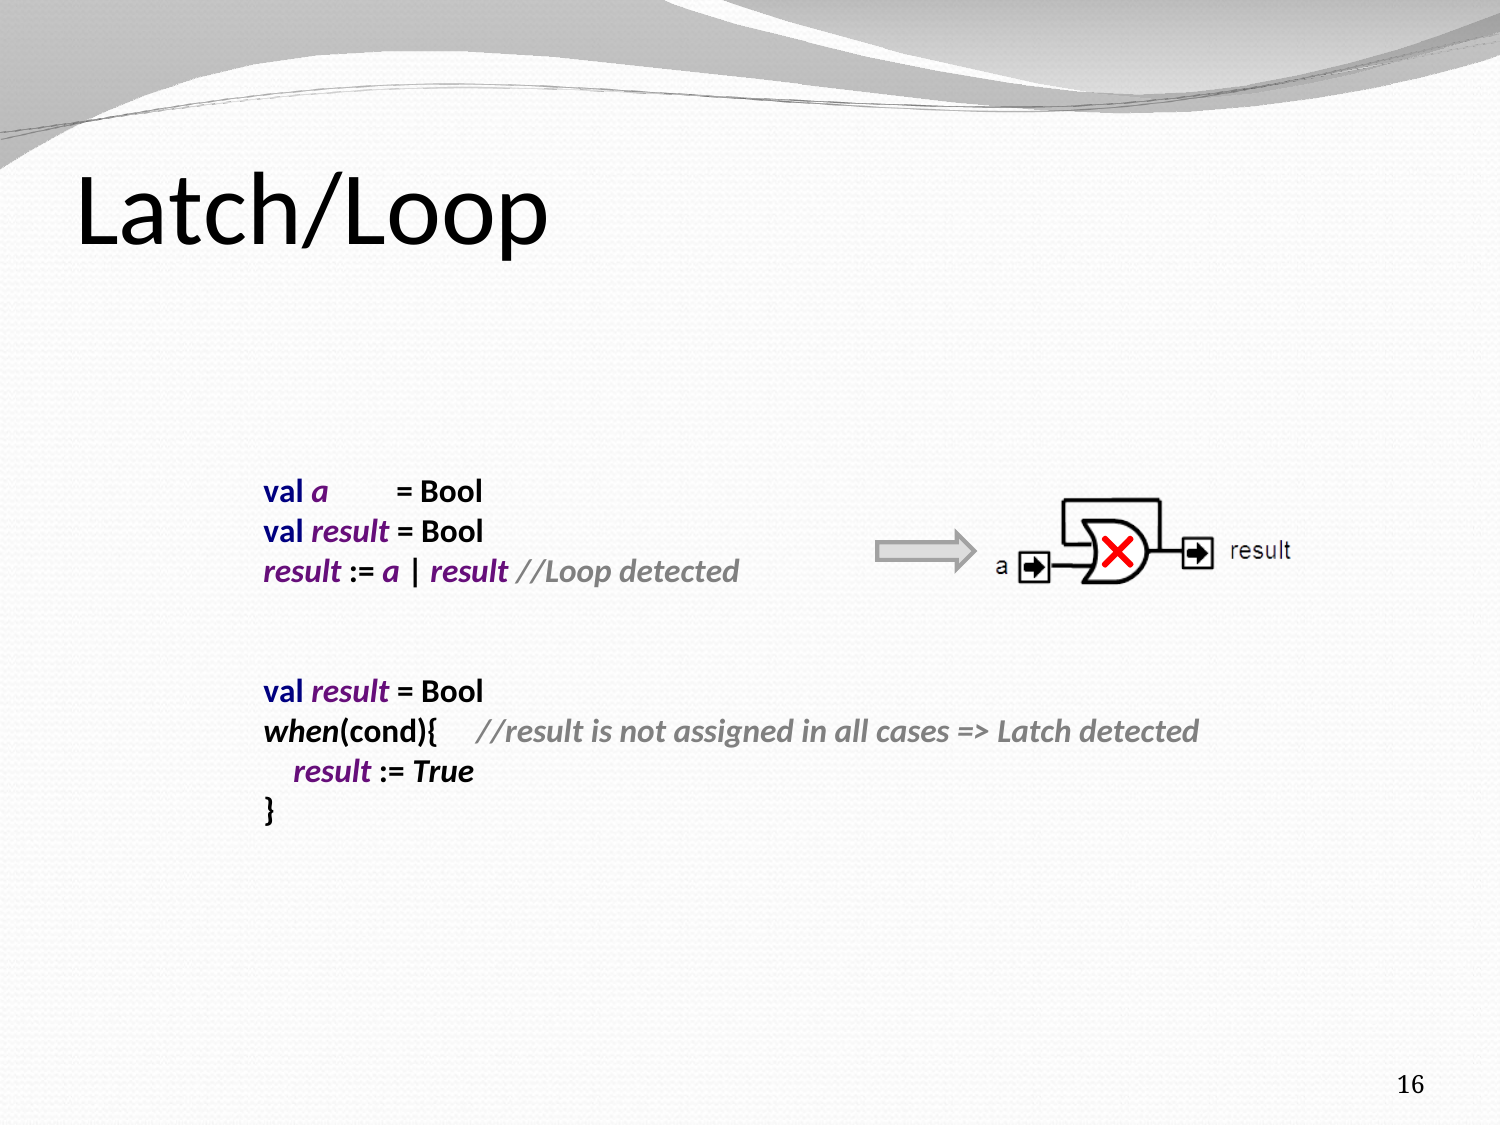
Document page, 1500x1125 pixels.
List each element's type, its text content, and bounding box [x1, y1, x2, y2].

title Latch/Loop [75, 78, 1426, 266]
text_box <numéro> [1299, 1042, 1426, 1103]
text_box val a = Bool val result = Bool result := a | result //Loop detected val result = Bool when(cond){ //result is not assigned in all cases => Latch detected result := True } [218, 421, 1282, 877]
text_box [1103, 537, 1132, 566]
text_box [877, 533, 975, 569]
picture [0, 0, 1500, 1125]
